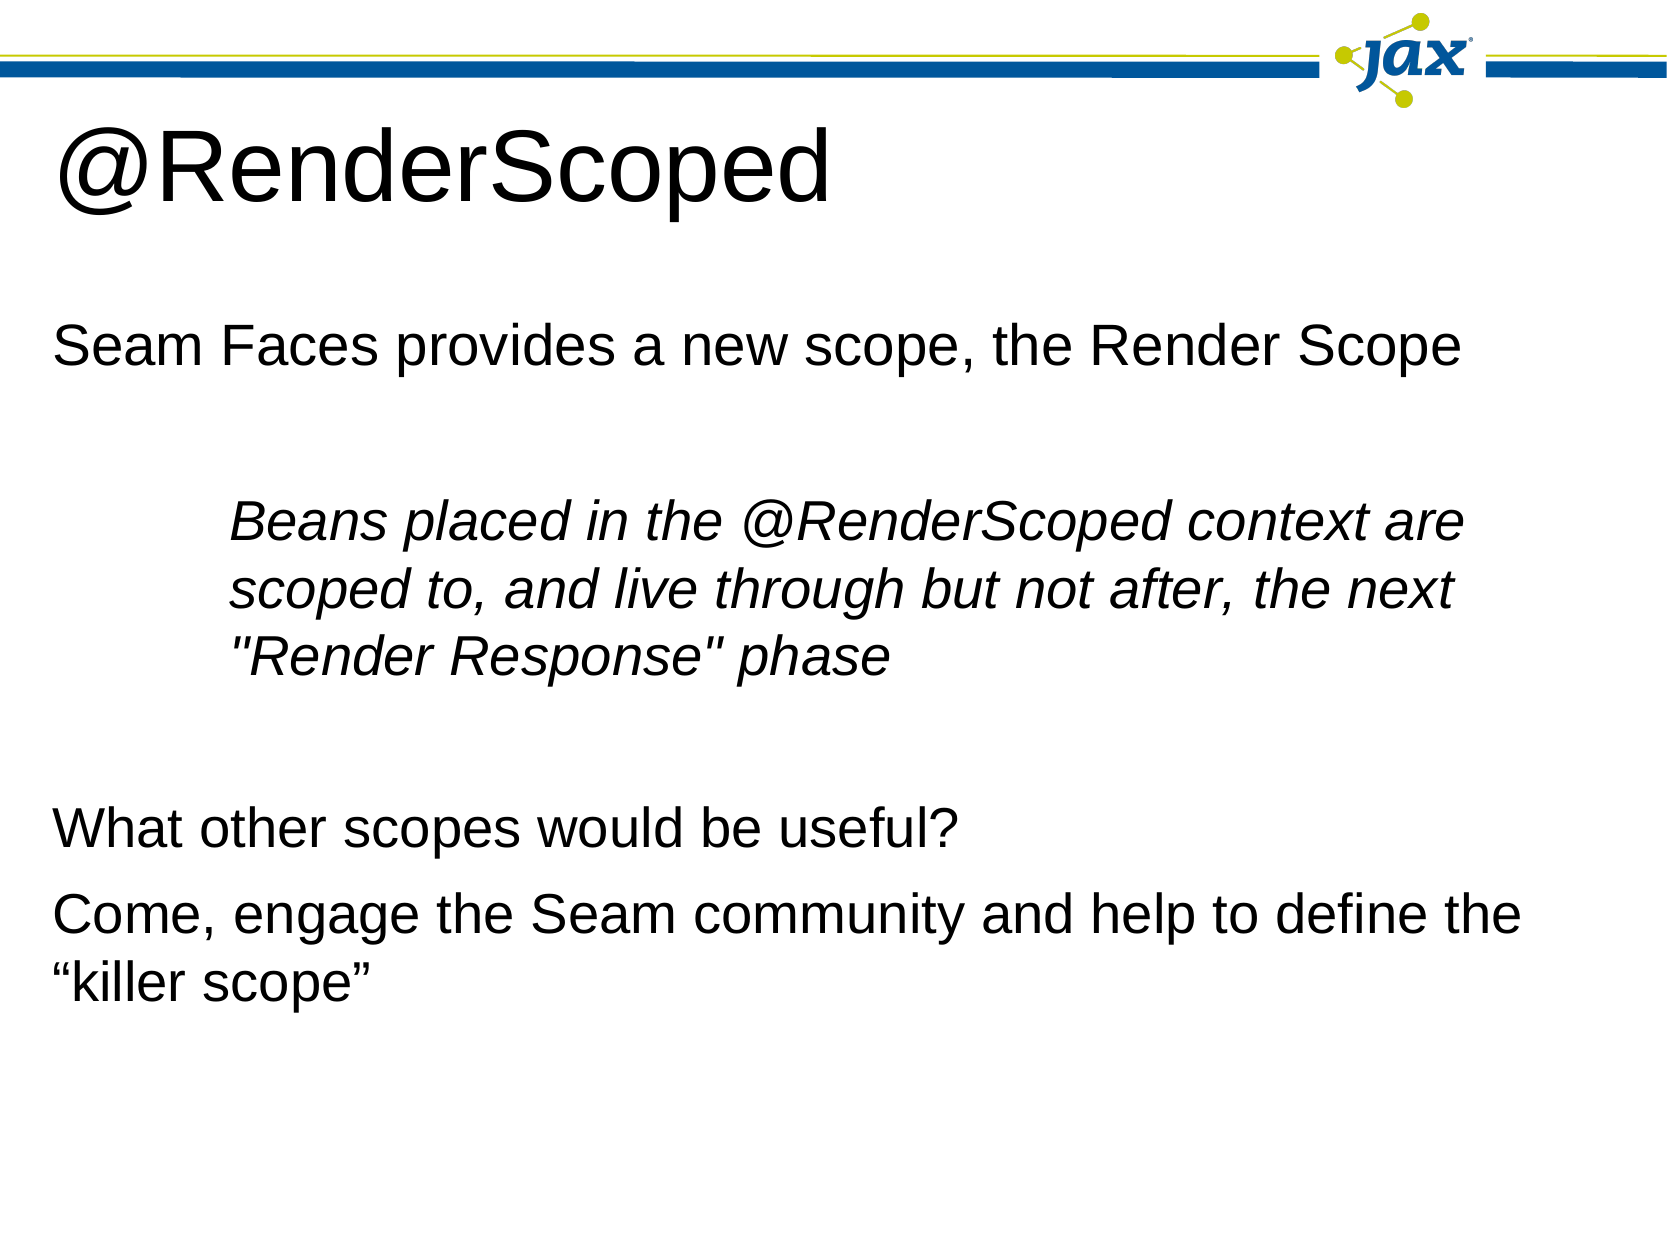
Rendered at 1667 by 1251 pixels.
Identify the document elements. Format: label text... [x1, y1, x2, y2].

title @RenderScoped [37, 91, 1651, 230]
picture [1335, 13, 1473, 91]
list Seam Faces provides a new scope, the Render Scope Beans placed in the @RenderScoped context are scoped to, and live through but not after, the next "Render Response" phase What other scopes would be useful? Come, engage the Seam community and help to define the “killer scope” [37, 300, 1613, 1126]
